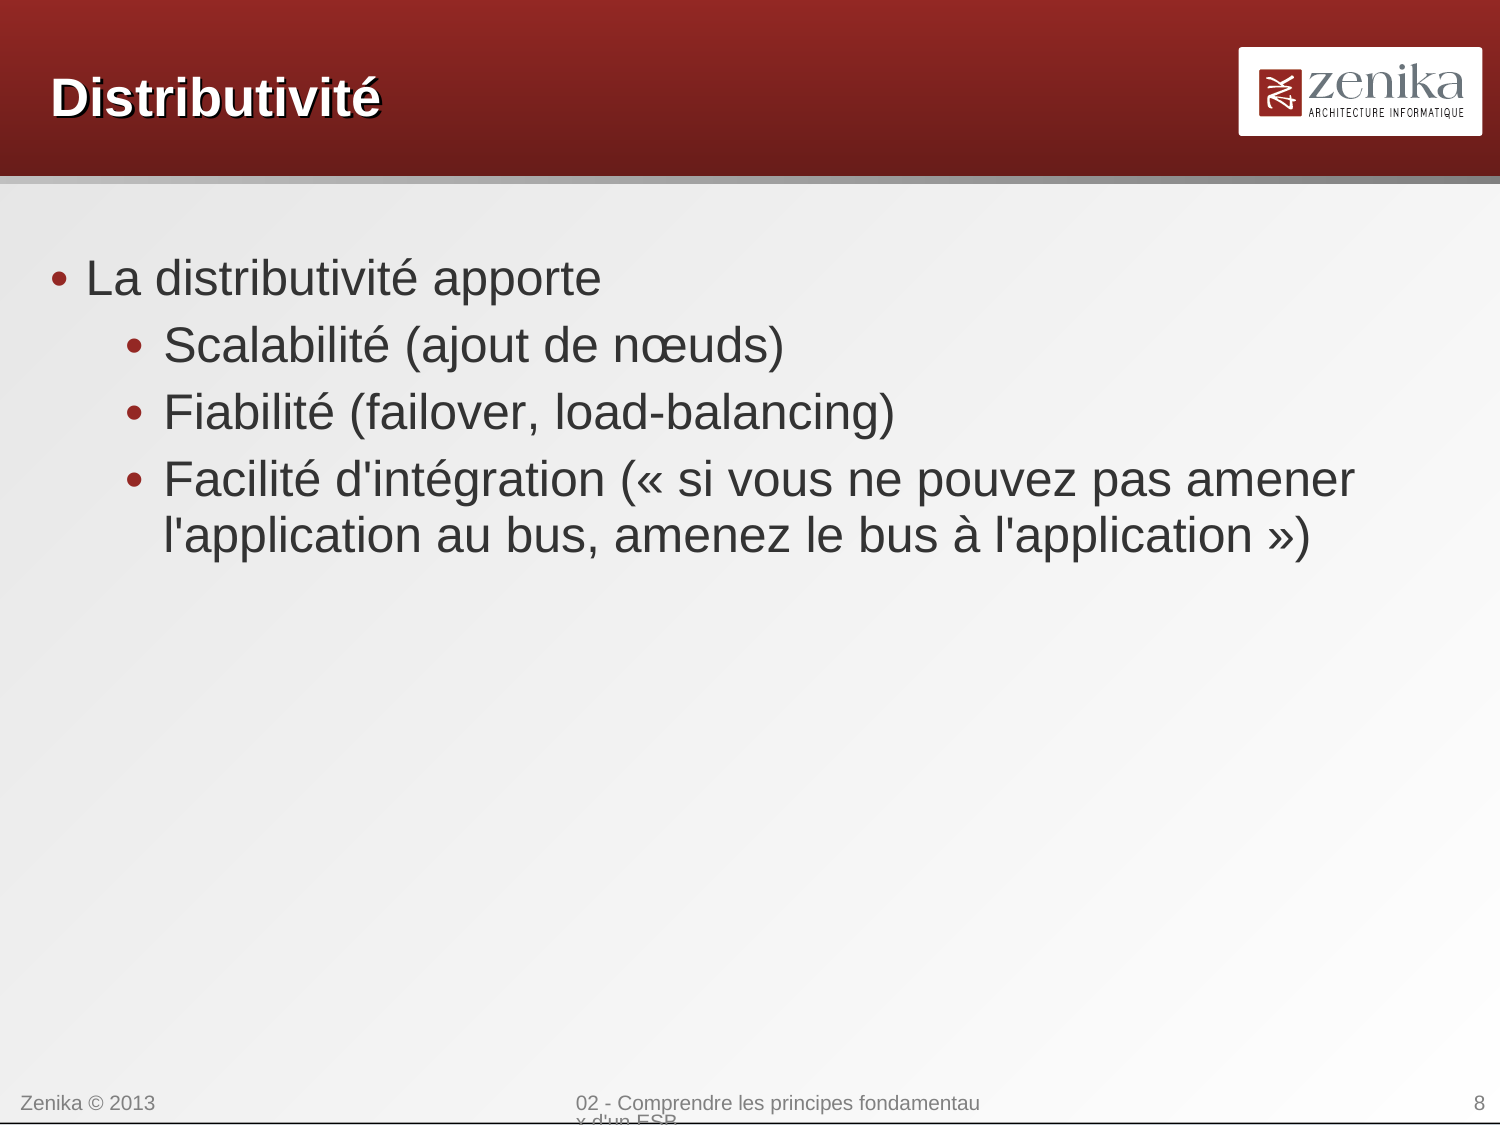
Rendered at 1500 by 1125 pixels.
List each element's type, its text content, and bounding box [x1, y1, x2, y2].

title Distributivité [50, 22, 1206, 172]
picture [1257, 58, 1464, 125]
list La distributivité apporte Scalabilité (ajout de nœuds) Fiabilité (failover, load-balancing) Facilité d'intégration (« si vous ne pouvez pas amener l'application au bus, amenez le bus à l'application ») [50, 250, 1477, 1064]
